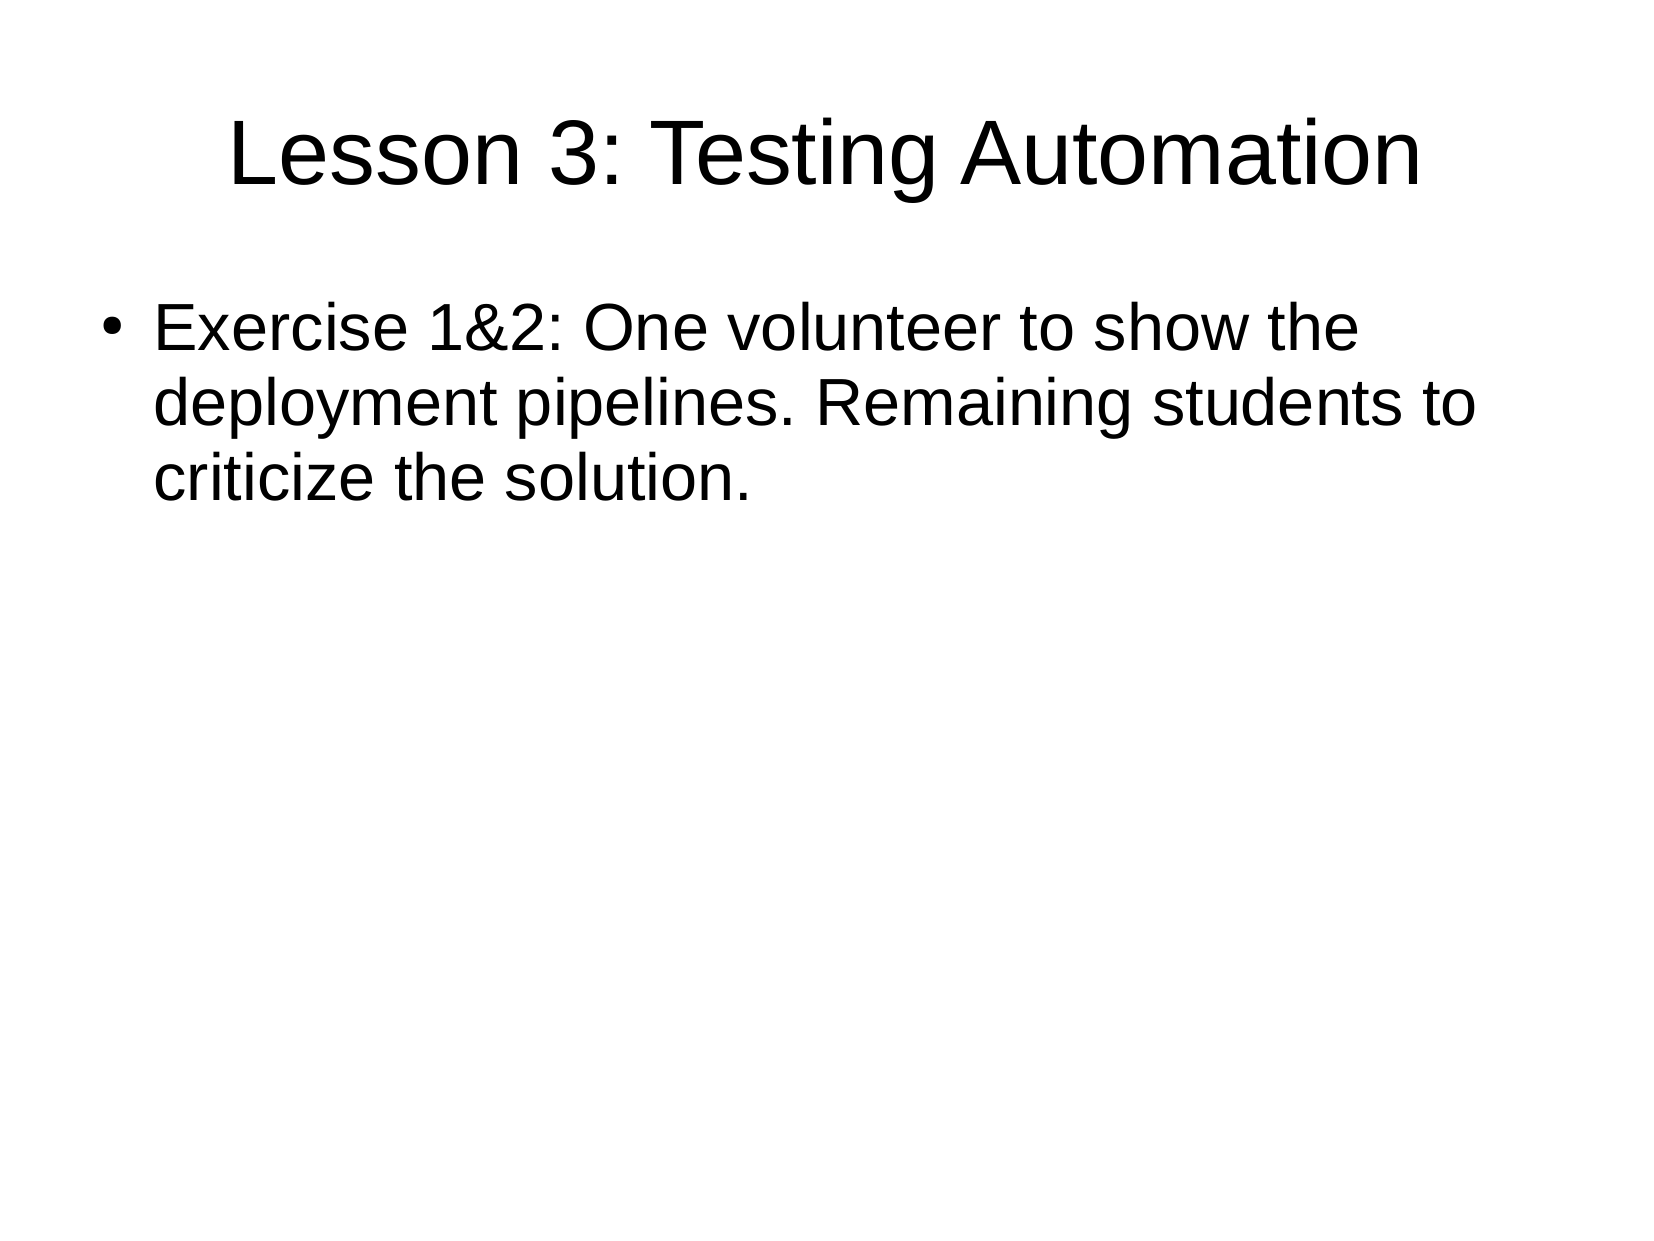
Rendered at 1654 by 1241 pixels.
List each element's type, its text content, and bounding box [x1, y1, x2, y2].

title Lesson 3: Testing Automation [82, 49, 1571, 257]
list Exercise 1&2: One volunteer to show the deployment pipelines. Remaining students to criticize the solution. [82, 290, 1571, 1010]
